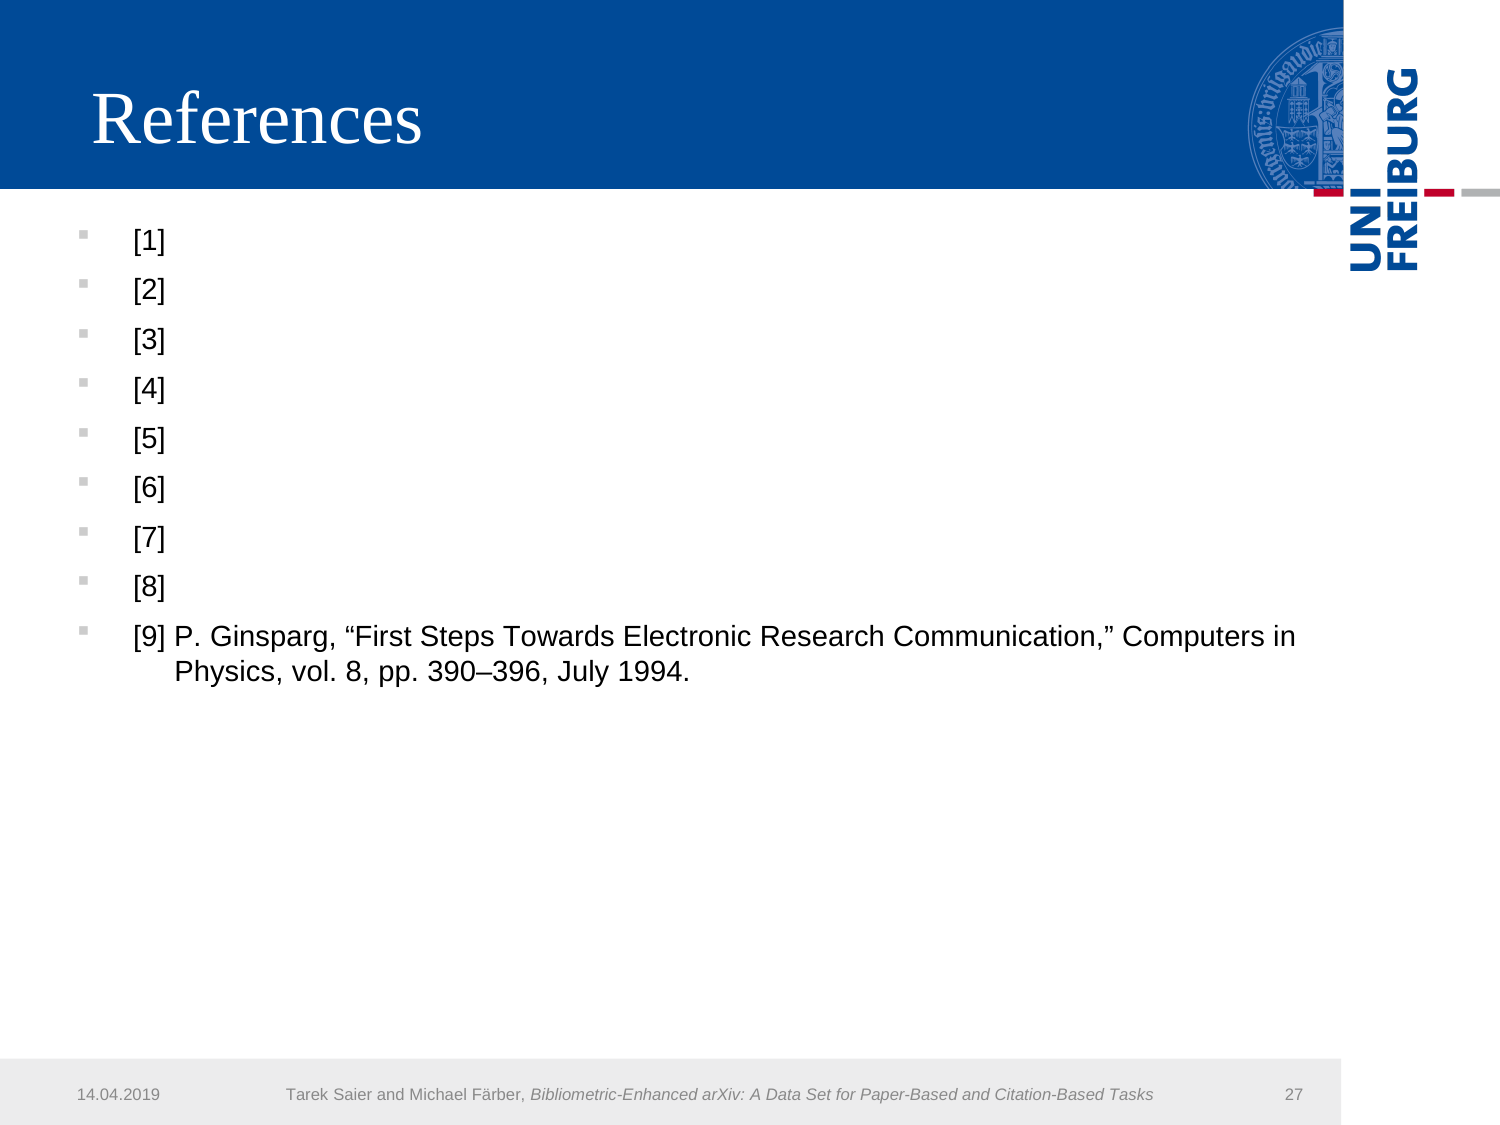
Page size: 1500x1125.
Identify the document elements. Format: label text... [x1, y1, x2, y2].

title References [76, 49, 1235, 178]
picture [0, 0, 1500, 271]
list [1] [2] [3] [4] [5] [6] [7] [8] [9] P. Ginsparg, “First Steps Towards Electronic Research Communication,” Computers in Physics, vol. 8, pp. 390–396, July 1994. [76, 221, 1341, 1009]
